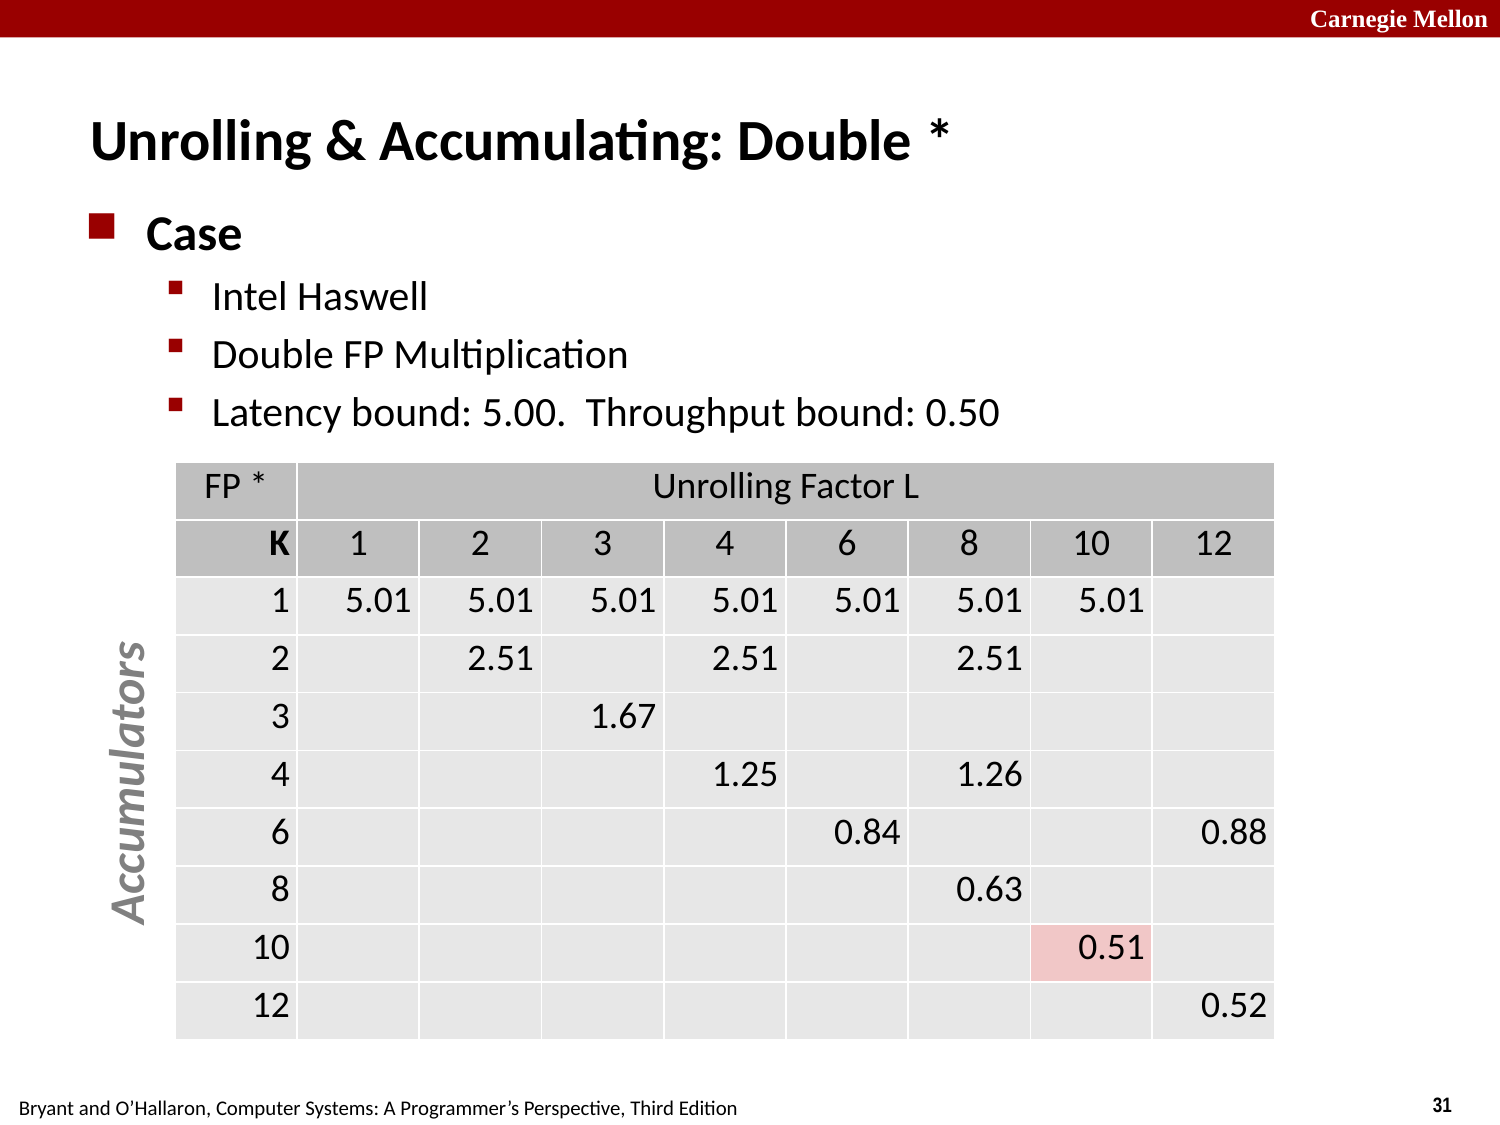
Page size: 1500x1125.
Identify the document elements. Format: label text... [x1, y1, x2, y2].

table_cell [298, 925, 418, 981]
table_cell [787, 751, 907, 807]
table_cell 5.01 [420, 578, 541, 634]
table_cell 3 [176, 693, 296, 750]
table_cell 0.52 [1153, 983, 1274, 1039]
table_cell 0.84 [787, 809, 907, 865]
table_cell 1.26 [909, 751, 1030, 807]
table_cell [665, 983, 785, 1039]
table_cell 1.67 [542, 693, 663, 750]
table_cell [909, 809, 1030, 865]
table_cell 1 [298, 521, 418, 576]
table_cell 0.51 [1031, 925, 1151, 981]
table_cell [909, 925, 1030, 981]
table_cell [542, 983, 663, 1039]
table_cell [1031, 867, 1151, 923]
table_cell [1031, 983, 1151, 1039]
table_cell [298, 693, 418, 750]
table_cell 10 [176, 925, 296, 981]
table_cell 8 [176, 867, 296, 923]
table_cell [1153, 751, 1274, 807]
table_cell [1031, 636, 1151, 692]
table_cell [420, 983, 541, 1039]
table_cell 2.51 [420, 636, 541, 692]
table_cell [298, 867, 418, 923]
table_cell [298, 809, 418, 865]
table_cell [420, 925, 541, 981]
table_cell K [176, 521, 296, 576]
table_cell 2.51 [909, 636, 1030, 692]
table_cell 1 [176, 578, 296, 634]
table_cell 2.51 [665, 636, 785, 692]
table_cell [542, 809, 663, 865]
table_cell [542, 925, 663, 981]
table_cell [1031, 751, 1151, 807]
table_cell 1.25 [665, 751, 785, 807]
table_cell [420, 809, 541, 865]
title Unrolling & Accumulating: Double * [75, 75, 1321, 192]
table_cell [665, 867, 785, 923]
table_cell 12 [176, 983, 296, 1039]
table_cell 5.01 [298, 578, 418, 634]
table_cell 6 [176, 809, 296, 865]
table_cell 5.01 [1031, 578, 1151, 634]
table_cell [787, 867, 907, 923]
table_cell 12 [1153, 521, 1274, 576]
table_cell 10 [1031, 521, 1151, 576]
table_cell [1153, 925, 1274, 981]
table_cell [298, 751, 418, 807]
table_header FP * [176, 463, 296, 519]
table_cell 5.01 [665, 578, 785, 634]
table_cell [909, 693, 1030, 750]
table_cell [1153, 867, 1274, 923]
table_cell 8 [909, 521, 1030, 576]
table_cell [787, 693, 907, 750]
table_cell 6 [787, 521, 907, 576]
table_cell [1153, 636, 1274, 692]
text_box Accumulators [86, 627, 162, 940]
table_cell [1153, 693, 1274, 750]
table_cell [1031, 693, 1151, 750]
table_cell 0.63 [909, 867, 1030, 923]
table_cell 0.88 [1153, 809, 1274, 865]
table_cell 3 [542, 521, 663, 576]
table_cell [665, 809, 785, 865]
table_cell [542, 751, 663, 807]
table_cell [420, 751, 541, 807]
table_cell [665, 693, 785, 750]
table_cell [787, 925, 907, 981]
table_cell [909, 983, 1030, 1039]
table_cell [420, 693, 541, 750]
table_cell 5.01 [787, 578, 907, 634]
table_cell 2 [176, 636, 296, 692]
table_cell 5.01 [542, 578, 663, 634]
table_cell [1031, 809, 1151, 865]
table_cell [542, 636, 663, 692]
table_cell [787, 983, 907, 1039]
table_cell 4 [665, 521, 785, 576]
table_cell [1153, 578, 1274, 634]
table_cell 2 [420, 521, 541, 576]
table_cell [420, 867, 541, 923]
table_cell [665, 925, 785, 981]
table_header Unrolling Factor L [298, 463, 1274, 519]
table_cell [298, 983, 418, 1039]
table_cell [298, 636, 418, 692]
list Case Intel Haswell Double FP Multiplication Latency bound: 5.00. Throughput bound: 0.50 [75, 192, 1438, 425]
table_cell [787, 636, 907, 692]
table_cell [542, 867, 663, 923]
table_cell 5.01 [909, 578, 1030, 634]
table_cell 4 [176, 751, 296, 807]
